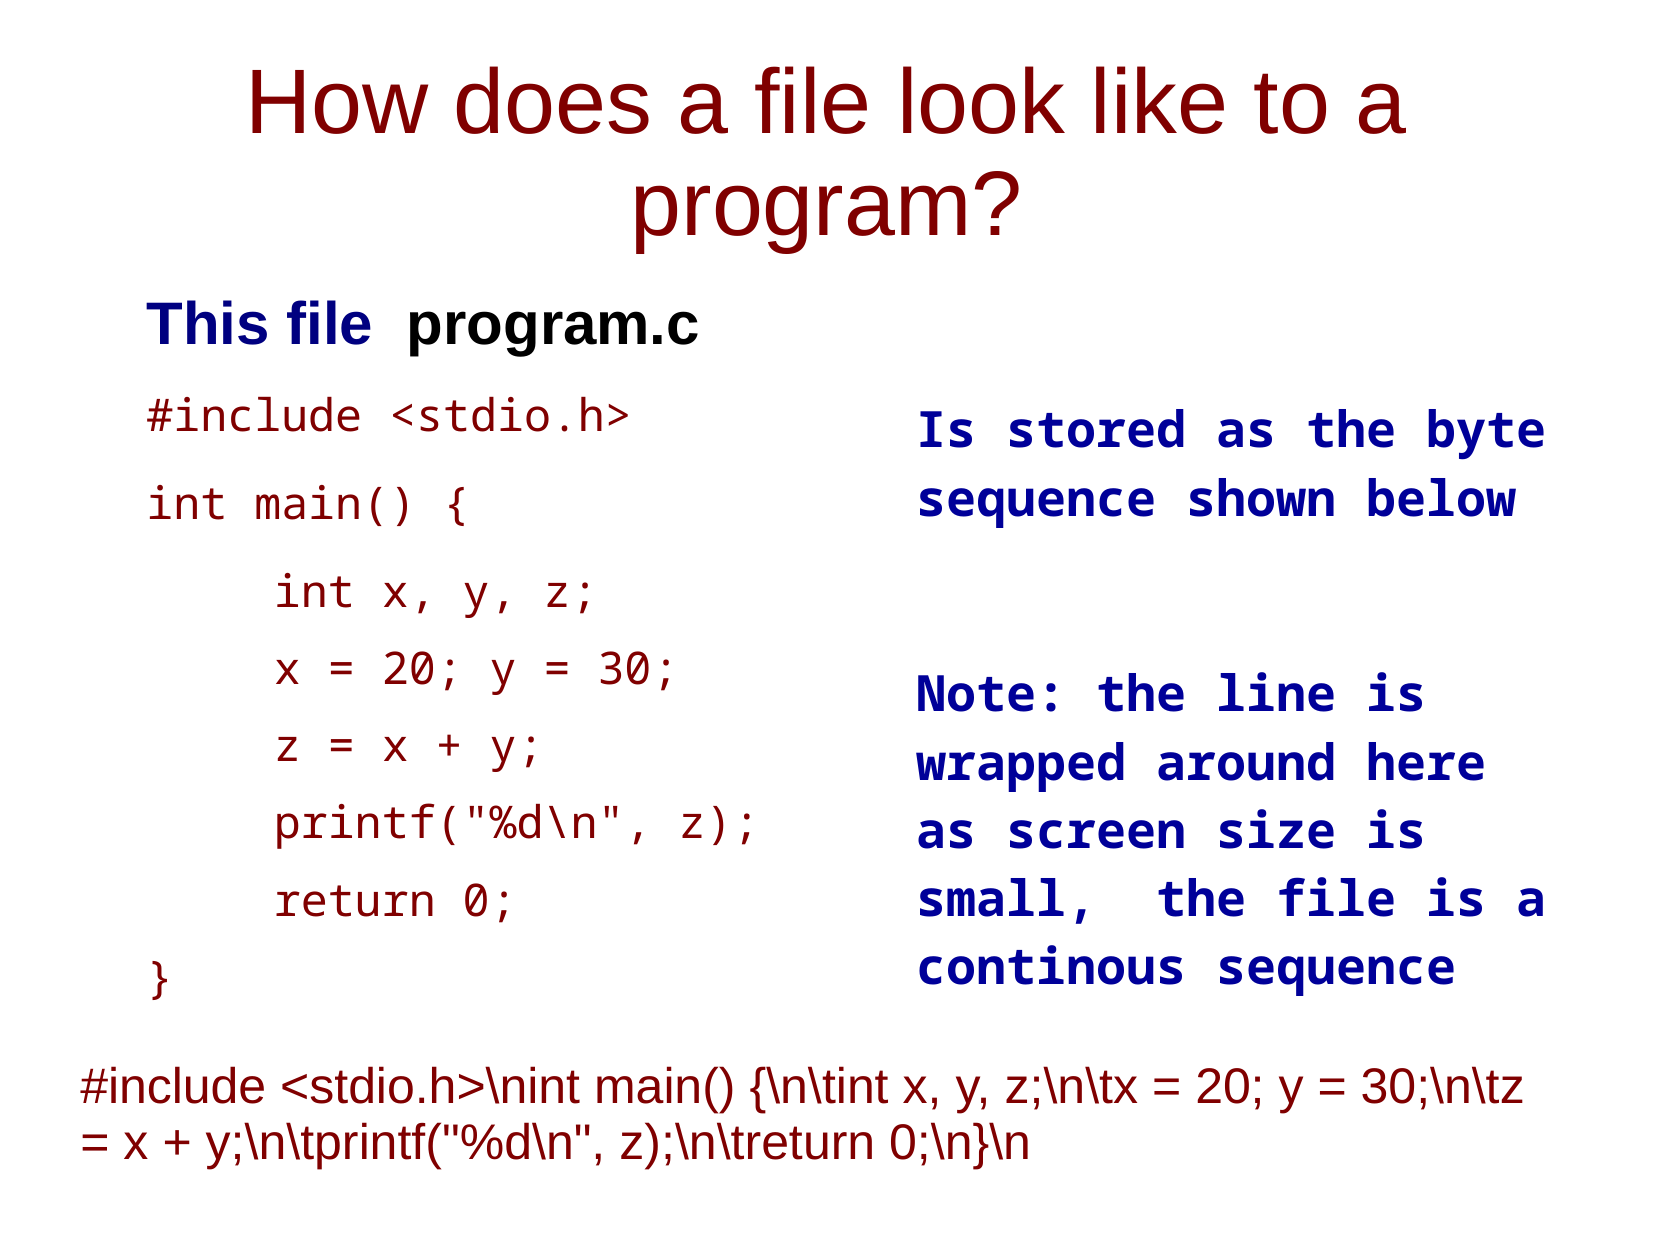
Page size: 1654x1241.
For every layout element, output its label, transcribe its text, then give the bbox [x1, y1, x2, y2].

list Is stored as the byte sequence shown below Note: the line is wrapped around here as screen size is small, the file is a continous sequence [845, 290, 1572, 1010]
title How does a file look like to a program? [82, 49, 1571, 257]
list This file program.c #include <stdio.h> int main() { int x, y, z; x = 20; y = 30; z = x + y; printf("%d\n", z); return 0; } [82, 290, 809, 1010]
text_box #include <stdio.h>\nint main() {\n\tint x, y, z;\n\tx = 20; y = 30;\n\tz = x + y;\n\tprintf("%d\n", z);\n\treturn 0;\n}\n [65, 1051, 1583, 1178]
